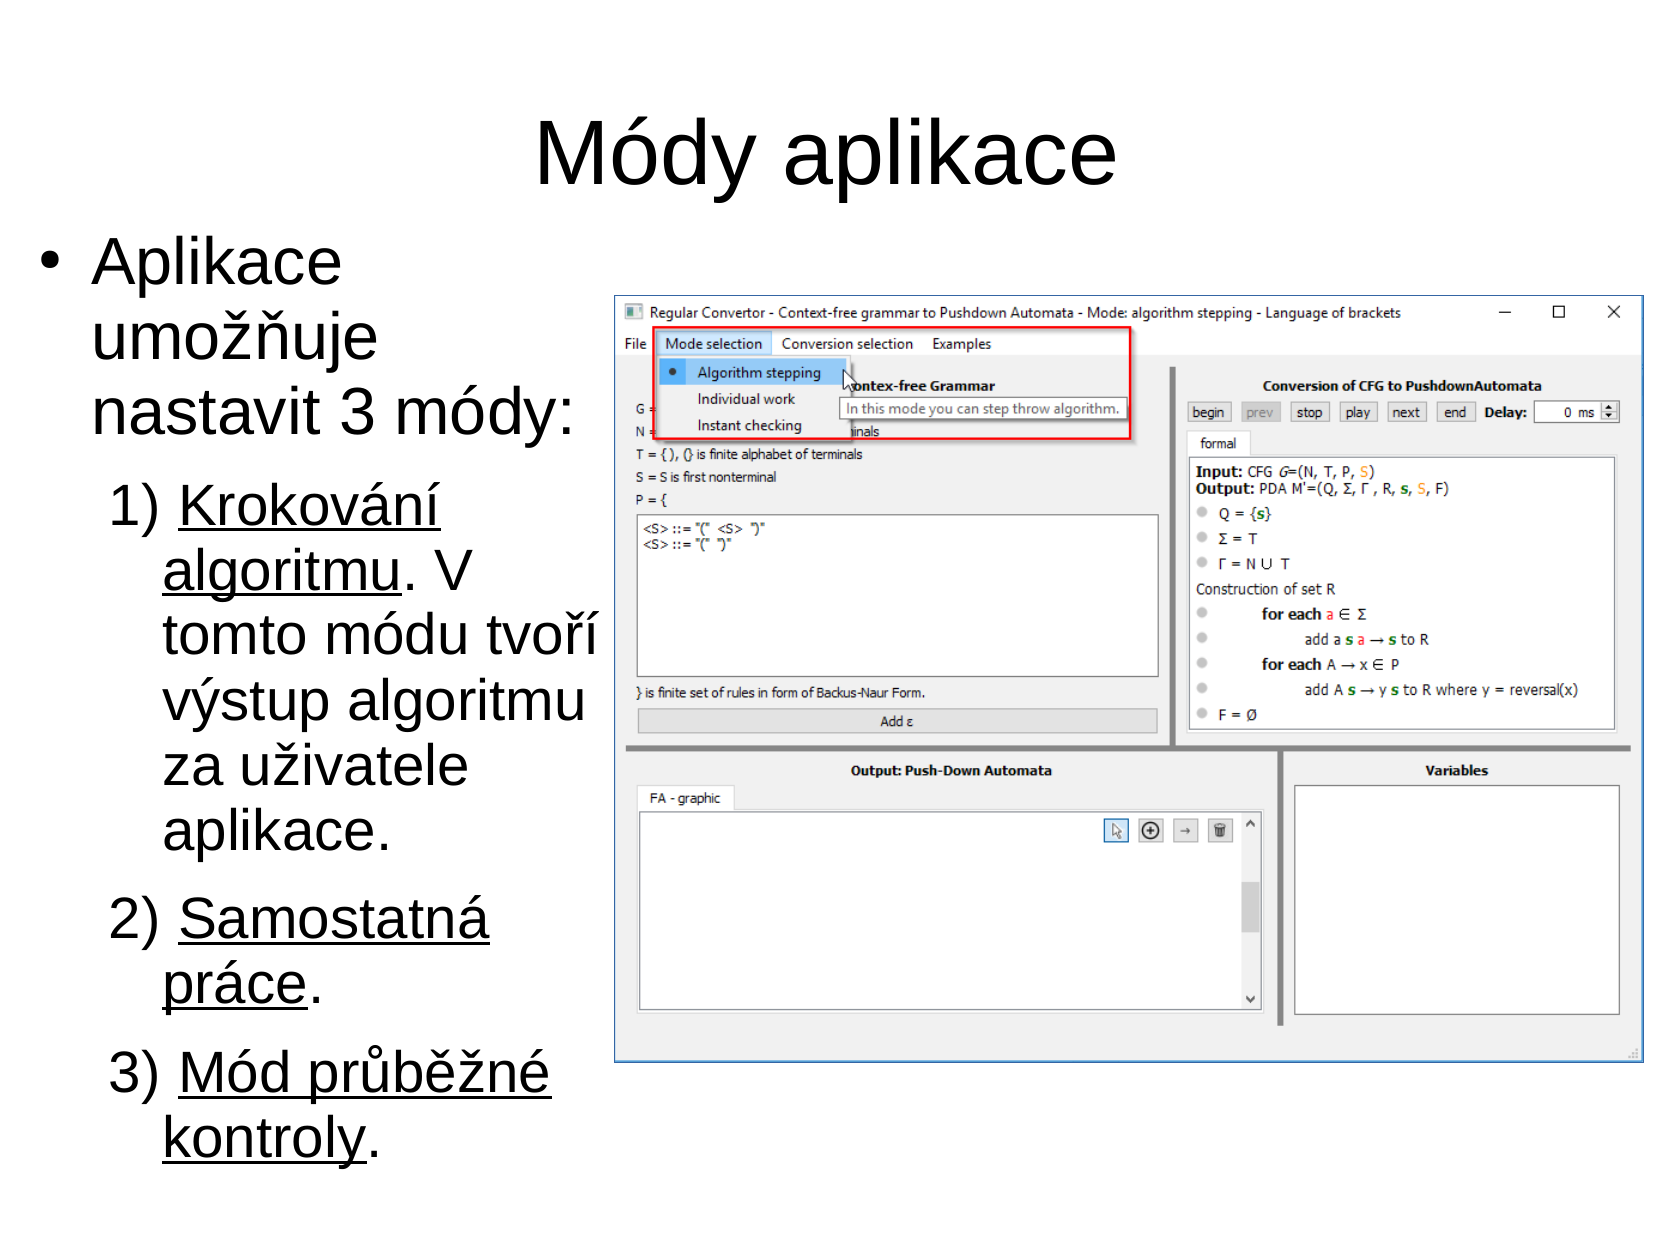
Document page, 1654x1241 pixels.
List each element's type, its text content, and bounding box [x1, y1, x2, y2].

picture [614, 295, 1644, 1063]
title Módy aplikace [82, 49, 1571, 257]
list Aplikace umožňuje nastavit 3 módy: Krokování algoritmu. V tomto módu tvoří výstup algoritmu za uživatele aplikace. Samostatná práce. Mód průběžné kontroly. [20, 224, 615, 1182]
